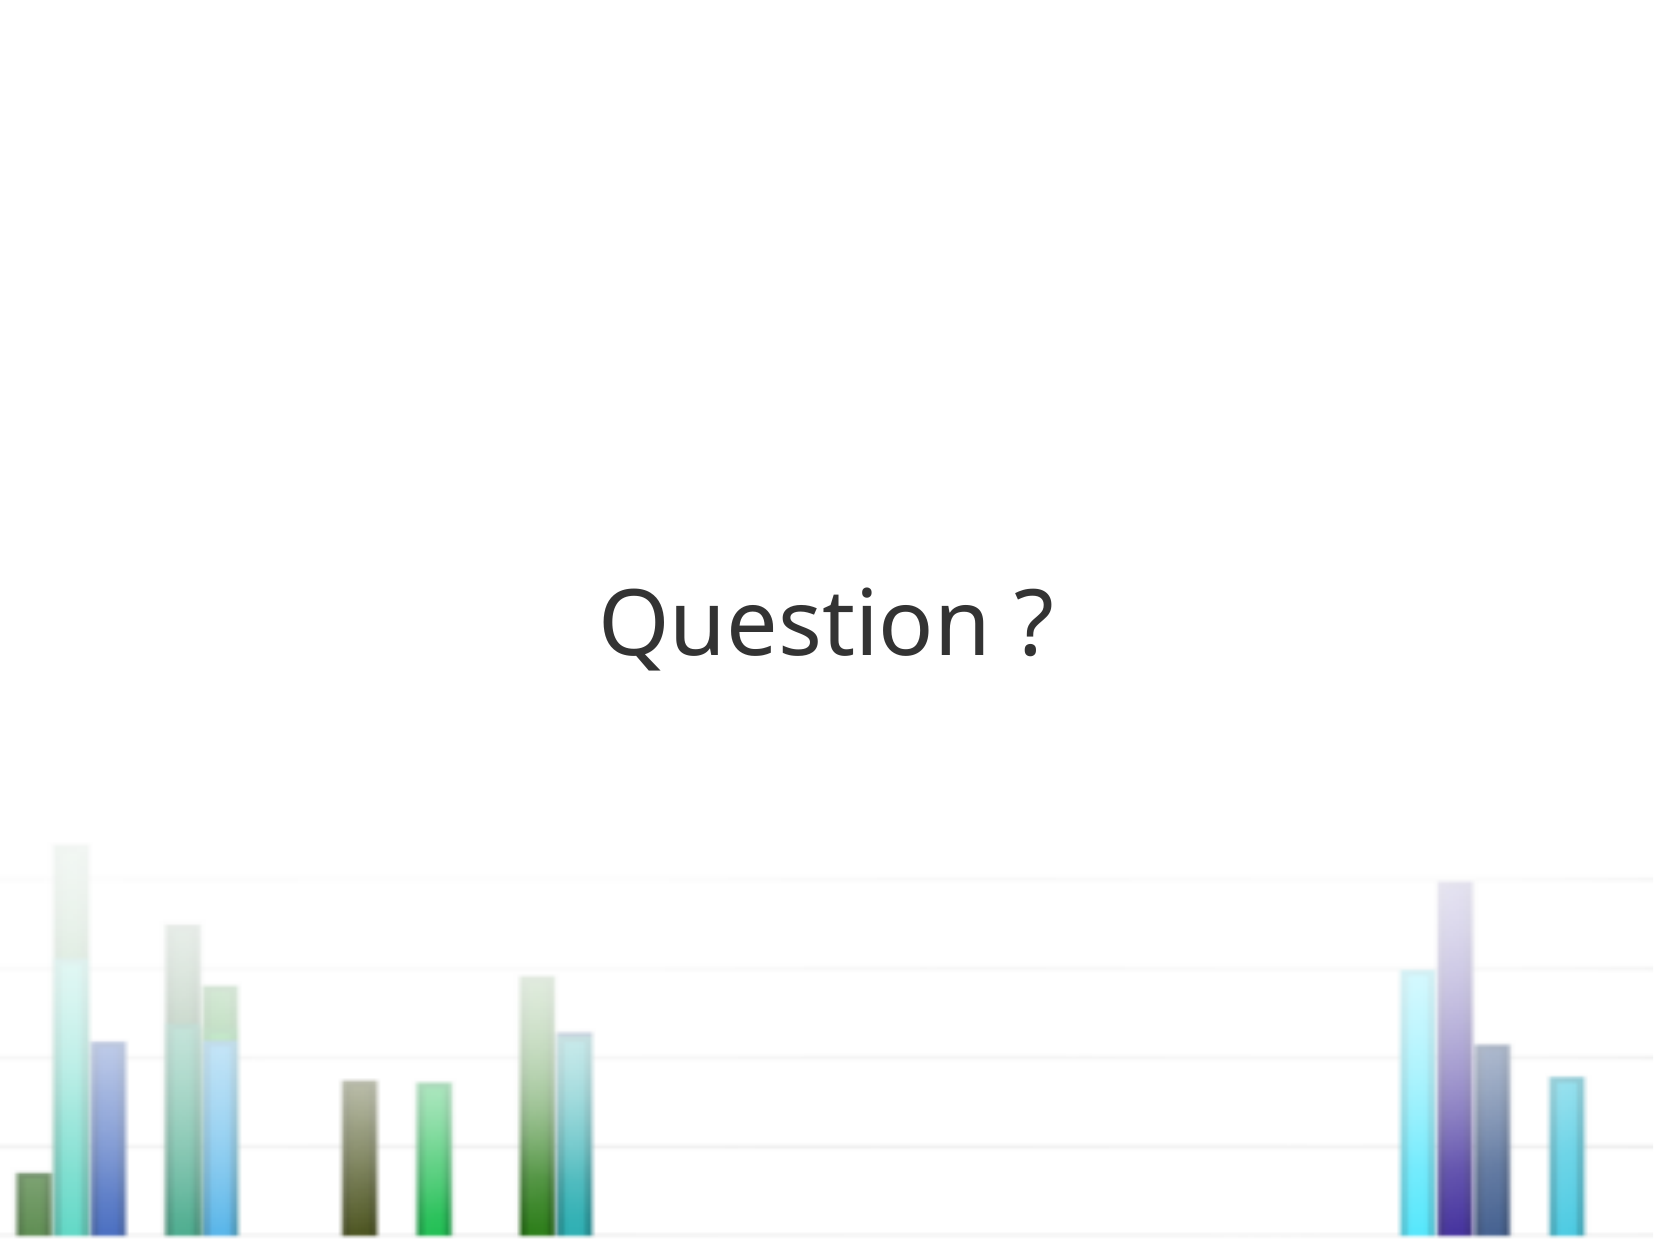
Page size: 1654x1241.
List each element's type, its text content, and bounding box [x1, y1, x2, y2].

picture [0, 0, 1654, 1241]
title Question ? [82, 516, 1571, 724]
